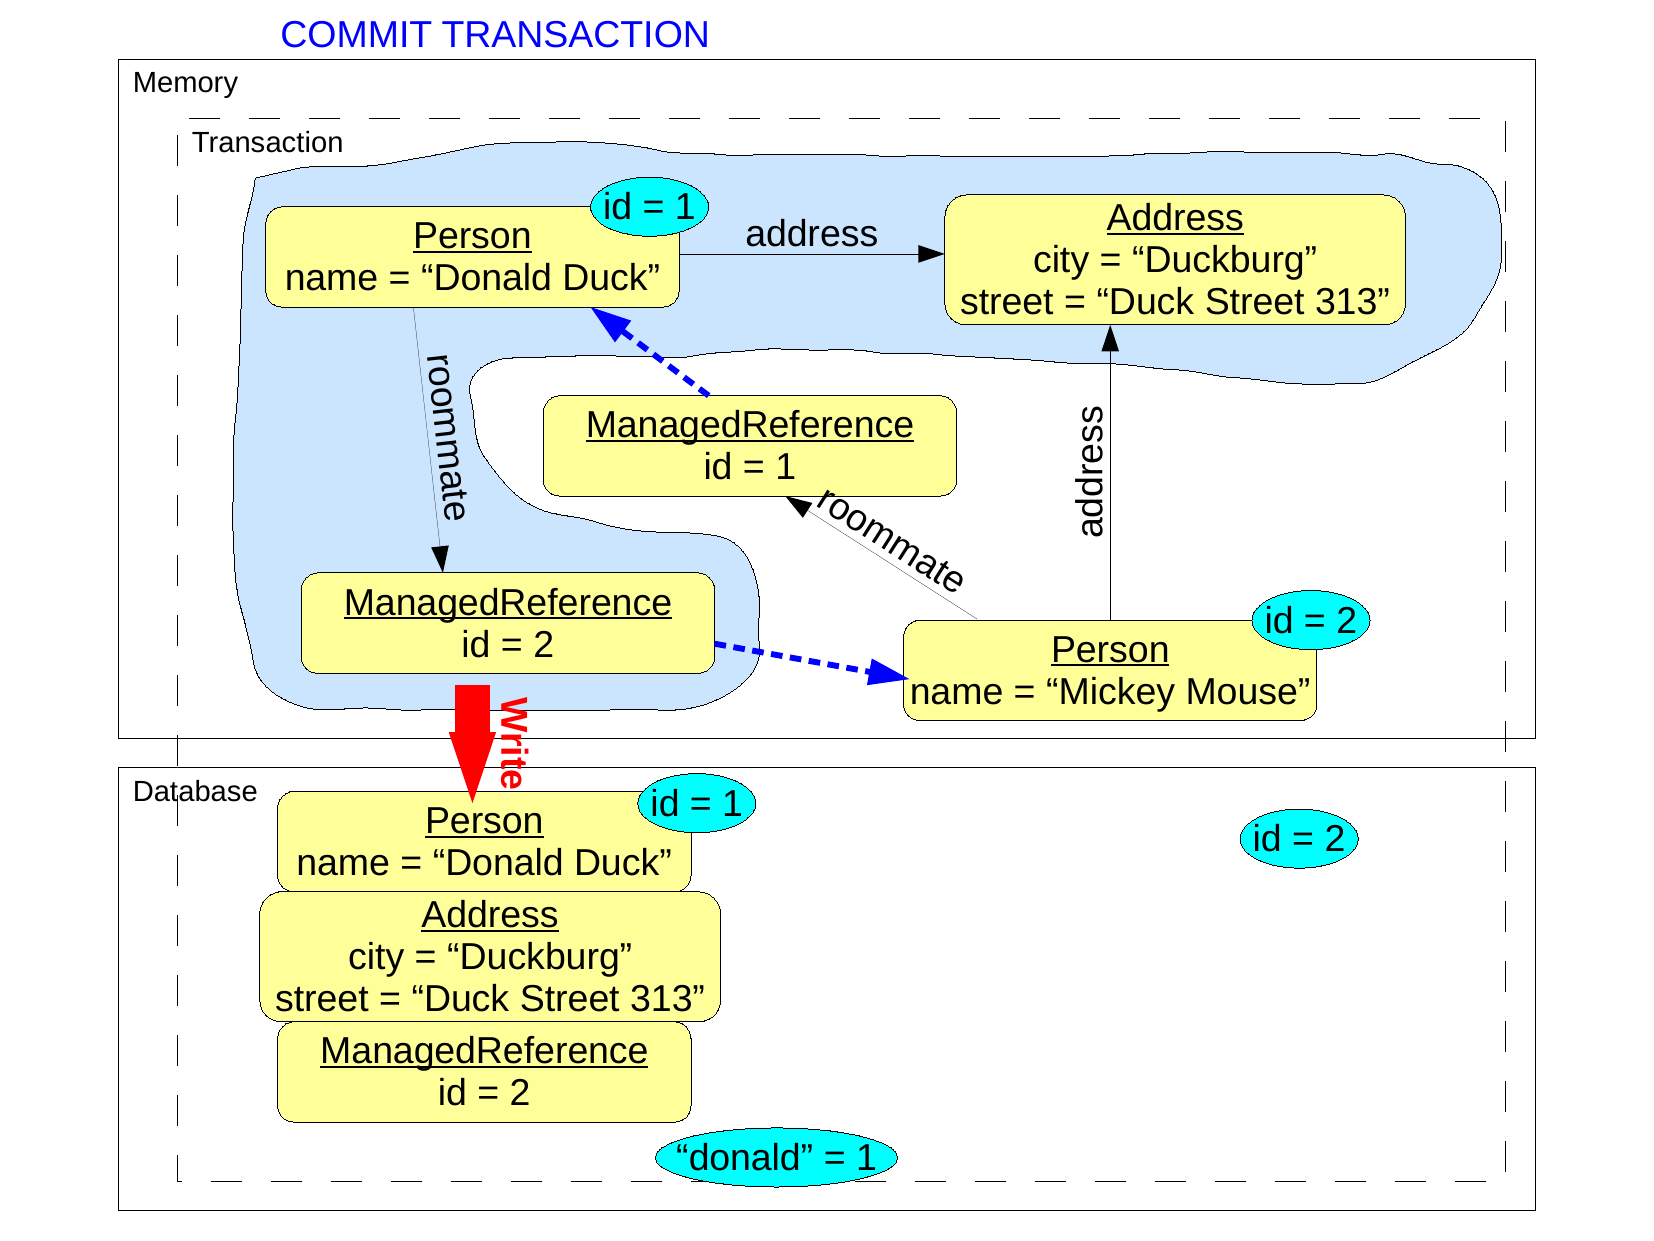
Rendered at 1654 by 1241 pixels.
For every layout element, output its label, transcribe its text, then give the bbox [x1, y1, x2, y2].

text_box Address city = “Duckburg” street = “Duck Street 313” [944, 194, 1406, 325]
text_box Person name = “Donald Duck” [277, 791, 692, 891]
text_box id = 2 [1251, 590, 1371, 650]
text_box Database [118, 767, 1536, 1211]
text_box COMMIT TRANSACTION [265, 6, 1536, 64]
text_box Address city = “Duckburg” street = “Duck Street 313” [259, 891, 721, 1022]
text_box Memory [118, 59, 1536, 739]
text_box id = 2 [1240, 809, 1359, 869]
text_box Person name = “Mickey Mouse” [903, 620, 1317, 721]
text_box “donald” = 1 [655, 1127, 898, 1188]
text_box ManagedReference id = 2 [277, 1021, 692, 1123]
text_box Transaction [177, 118, 1506, 1182]
text_box Person name = “Donald Duck” [265, 206, 680, 308]
text_box id = 1 [637, 773, 756, 833]
text_box id = 1 [590, 177, 709, 237]
text_box ManagedReference id = 2 [301, 572, 715, 674]
text_box ManagedReference id = 1 [543, 395, 957, 497]
